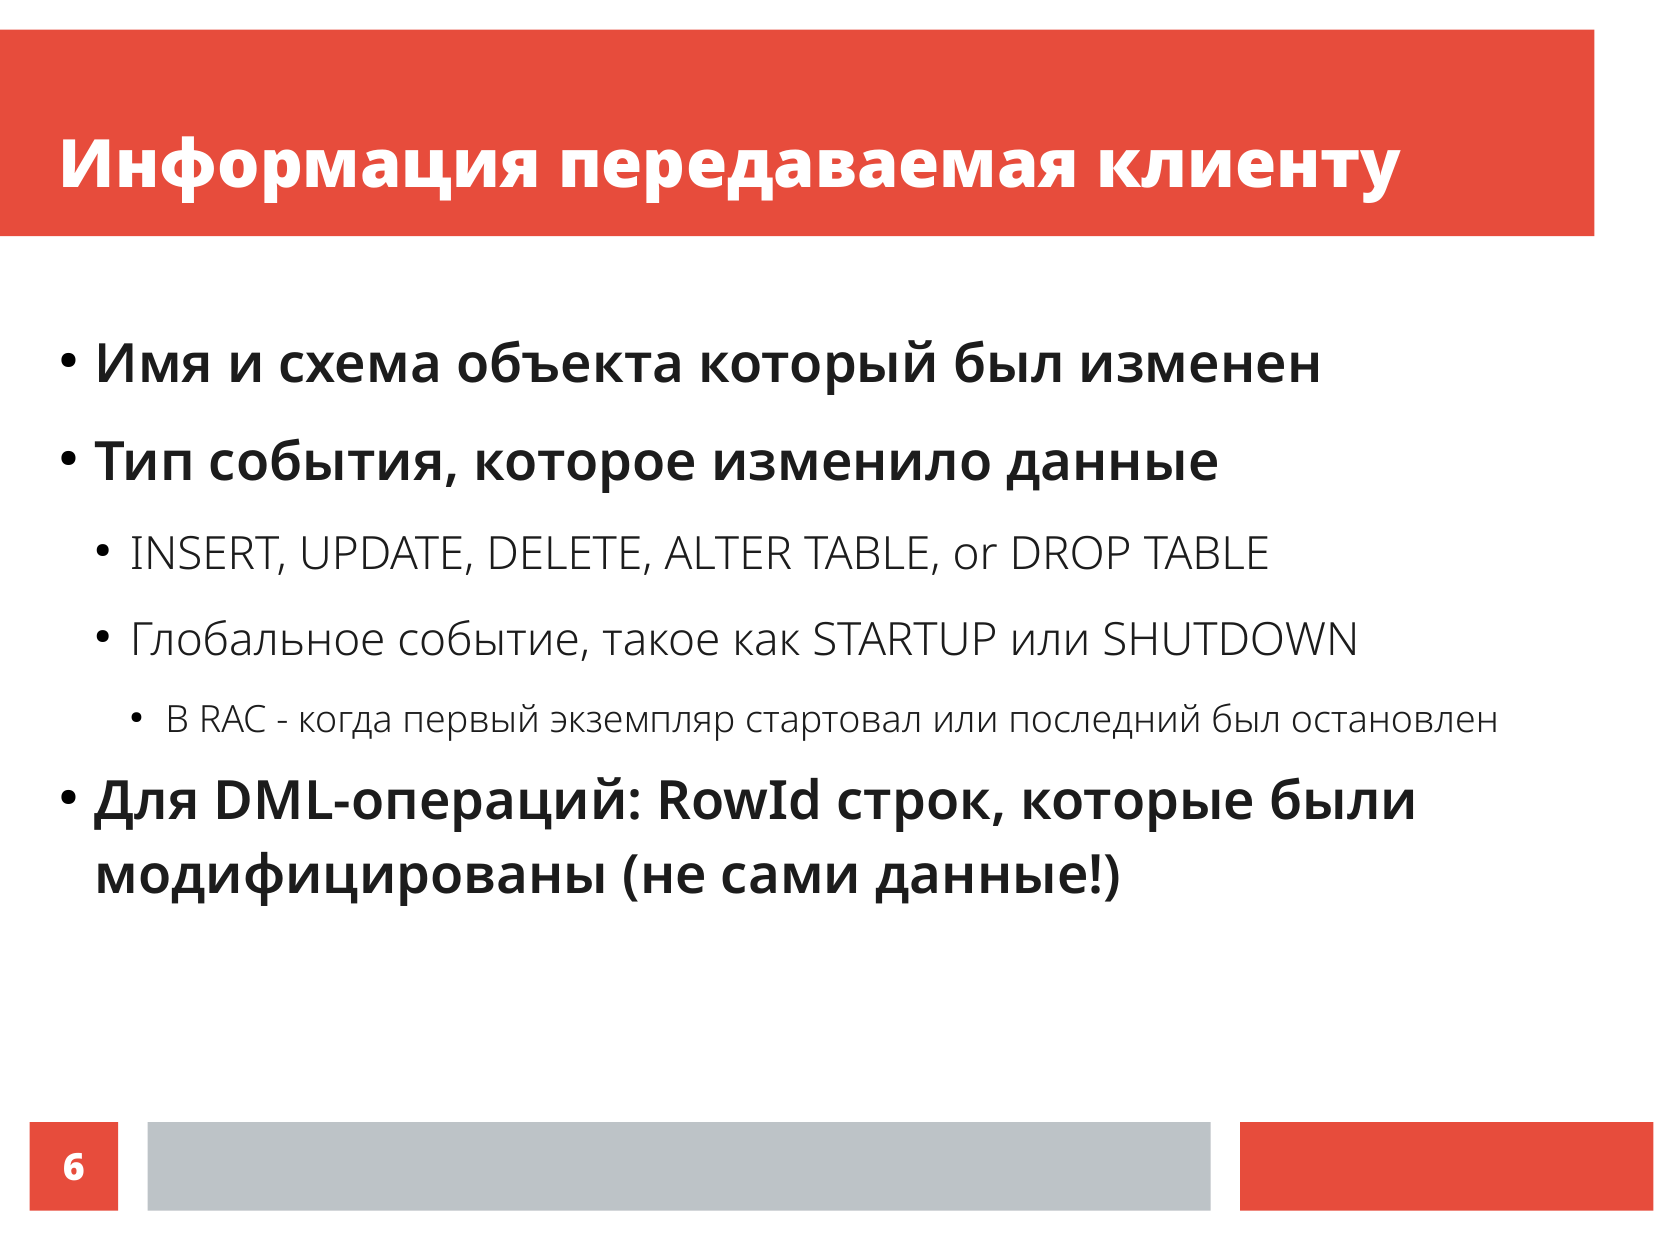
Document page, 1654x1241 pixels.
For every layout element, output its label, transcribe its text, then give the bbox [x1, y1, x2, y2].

title Информация передаваемая клиенту [59, 59, 1595, 207]
list Имя и схема объекта который был изменен Тип события, которое изменило данные INSERT, UPDATE, DELETE, ALTER TABLE, or DROP TABLE Глобальное событие, такое как STARTUP или SHUTDOWN В RAC - когда первый экземпляр стартовал или последний был остановлен Для DML-операций: RowId строк, которые были модифицированы (не сами данные!) [59, 324, 1565, 1093]
